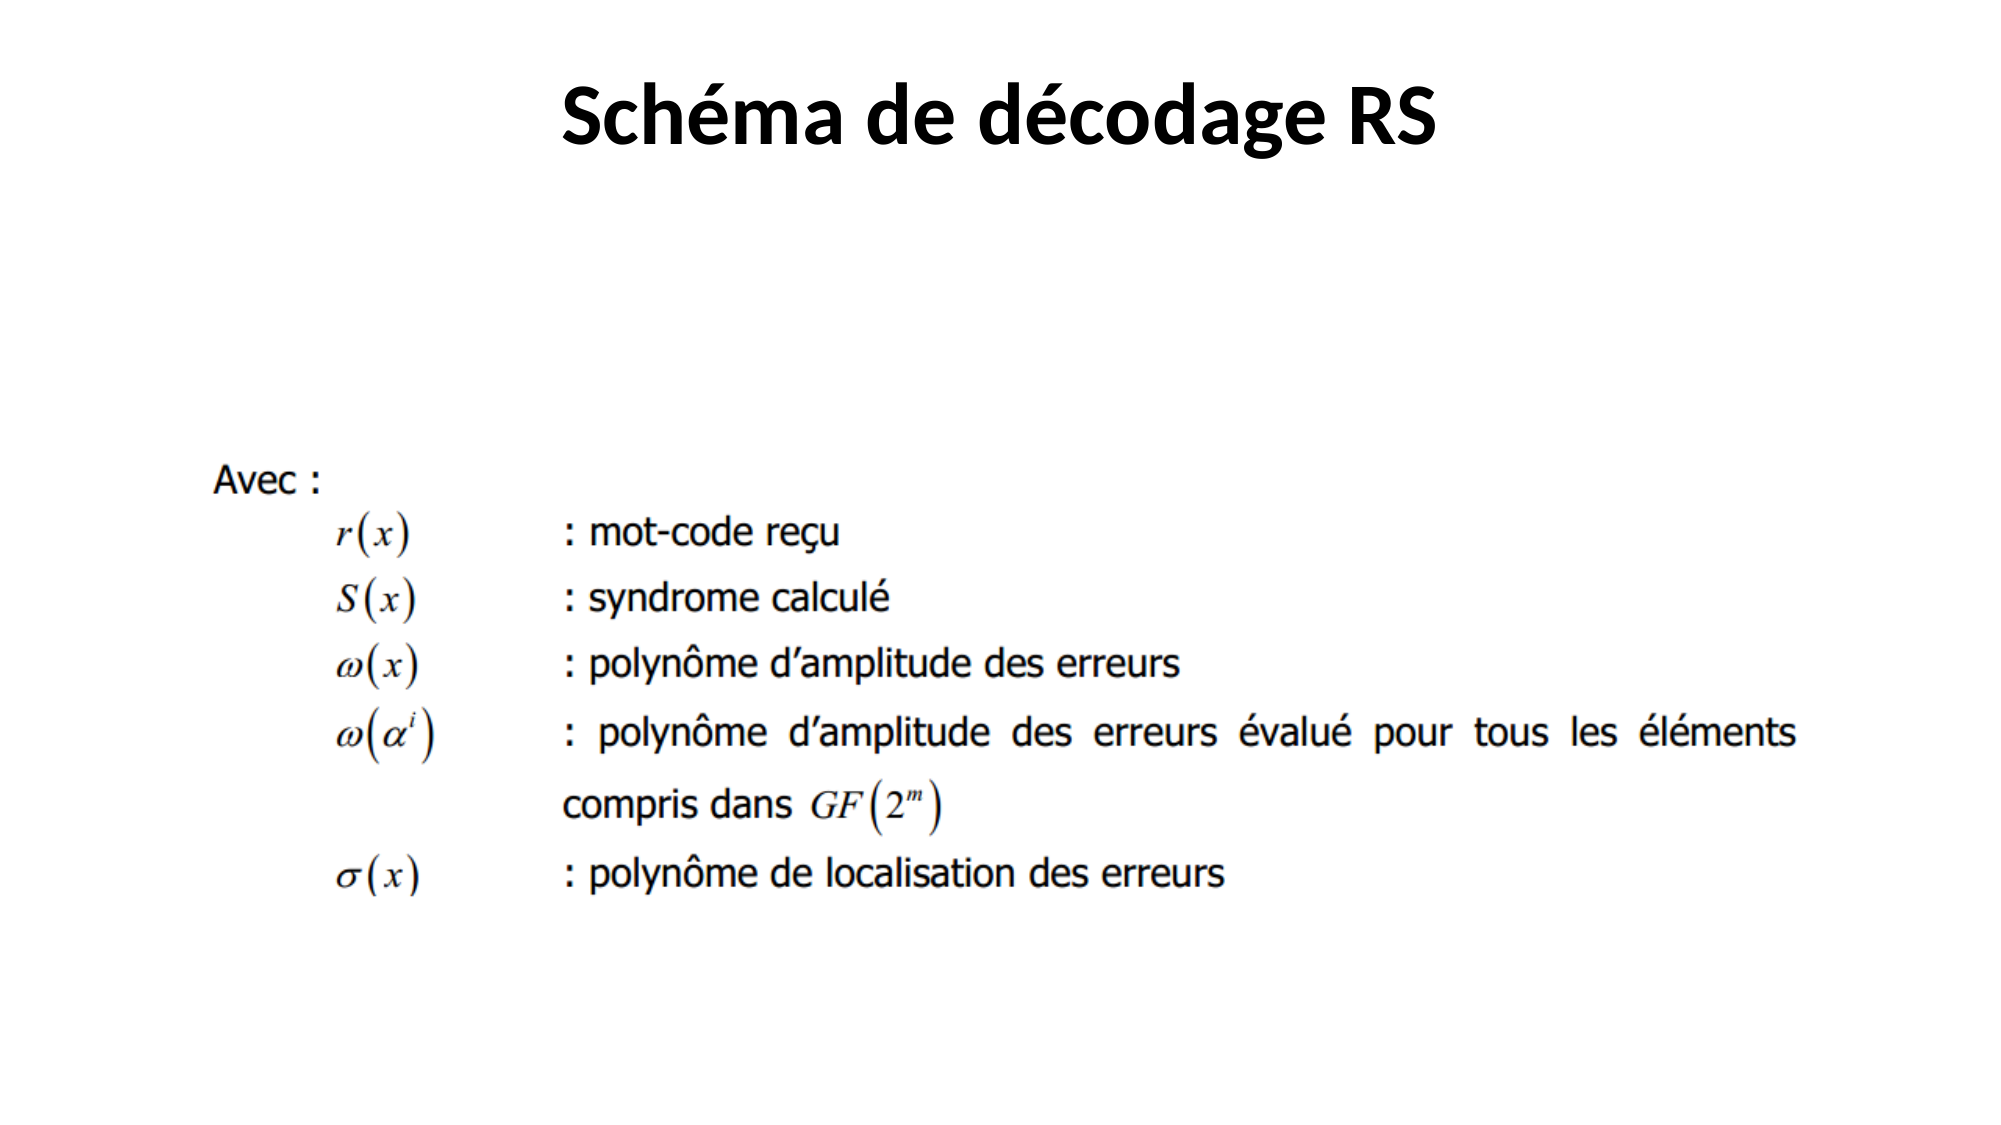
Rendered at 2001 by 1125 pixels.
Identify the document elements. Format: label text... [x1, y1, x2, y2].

title Schéma de décodage RS [137, 59, 1863, 278]
picture [153, 414, 1847, 898]
